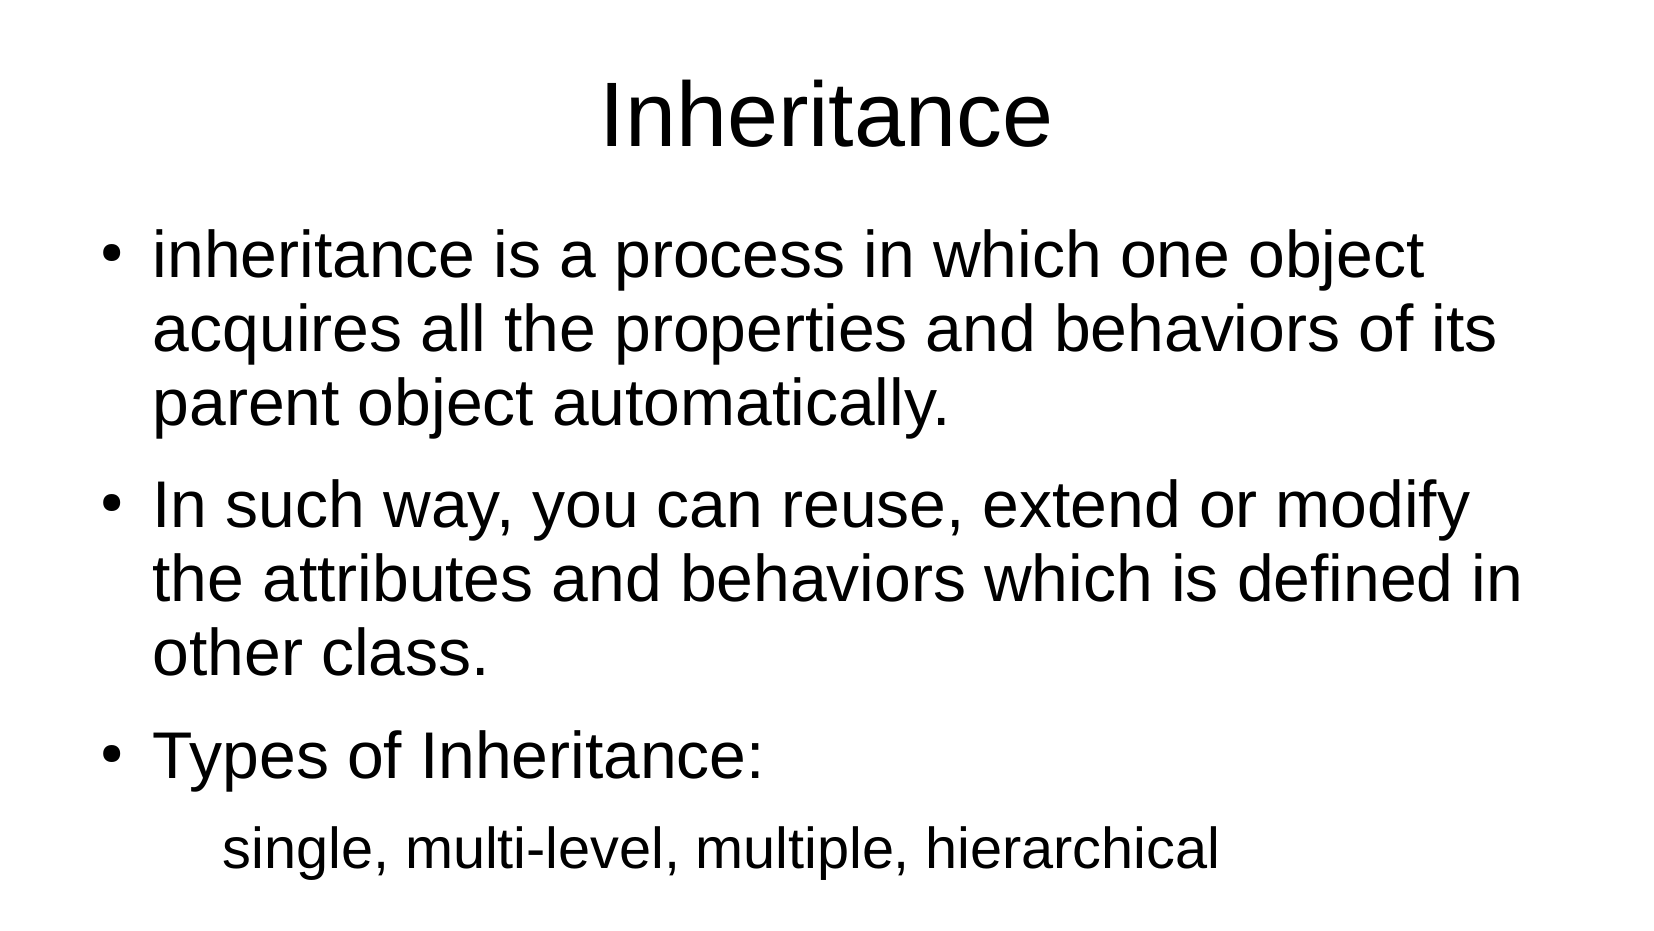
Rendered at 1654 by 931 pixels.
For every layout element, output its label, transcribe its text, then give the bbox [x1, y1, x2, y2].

list inheritance is a process in which one object acquires all the properties and behaviors of its parent object automatically. In such way, you can reuse, extend or modify the attributes and behaviors which is defined in other class. Types of Inheritance: single, multi-level, multiple, hierarchical [82, 217, 1571, 889]
title Inheritance [82, 37, 1571, 193]
